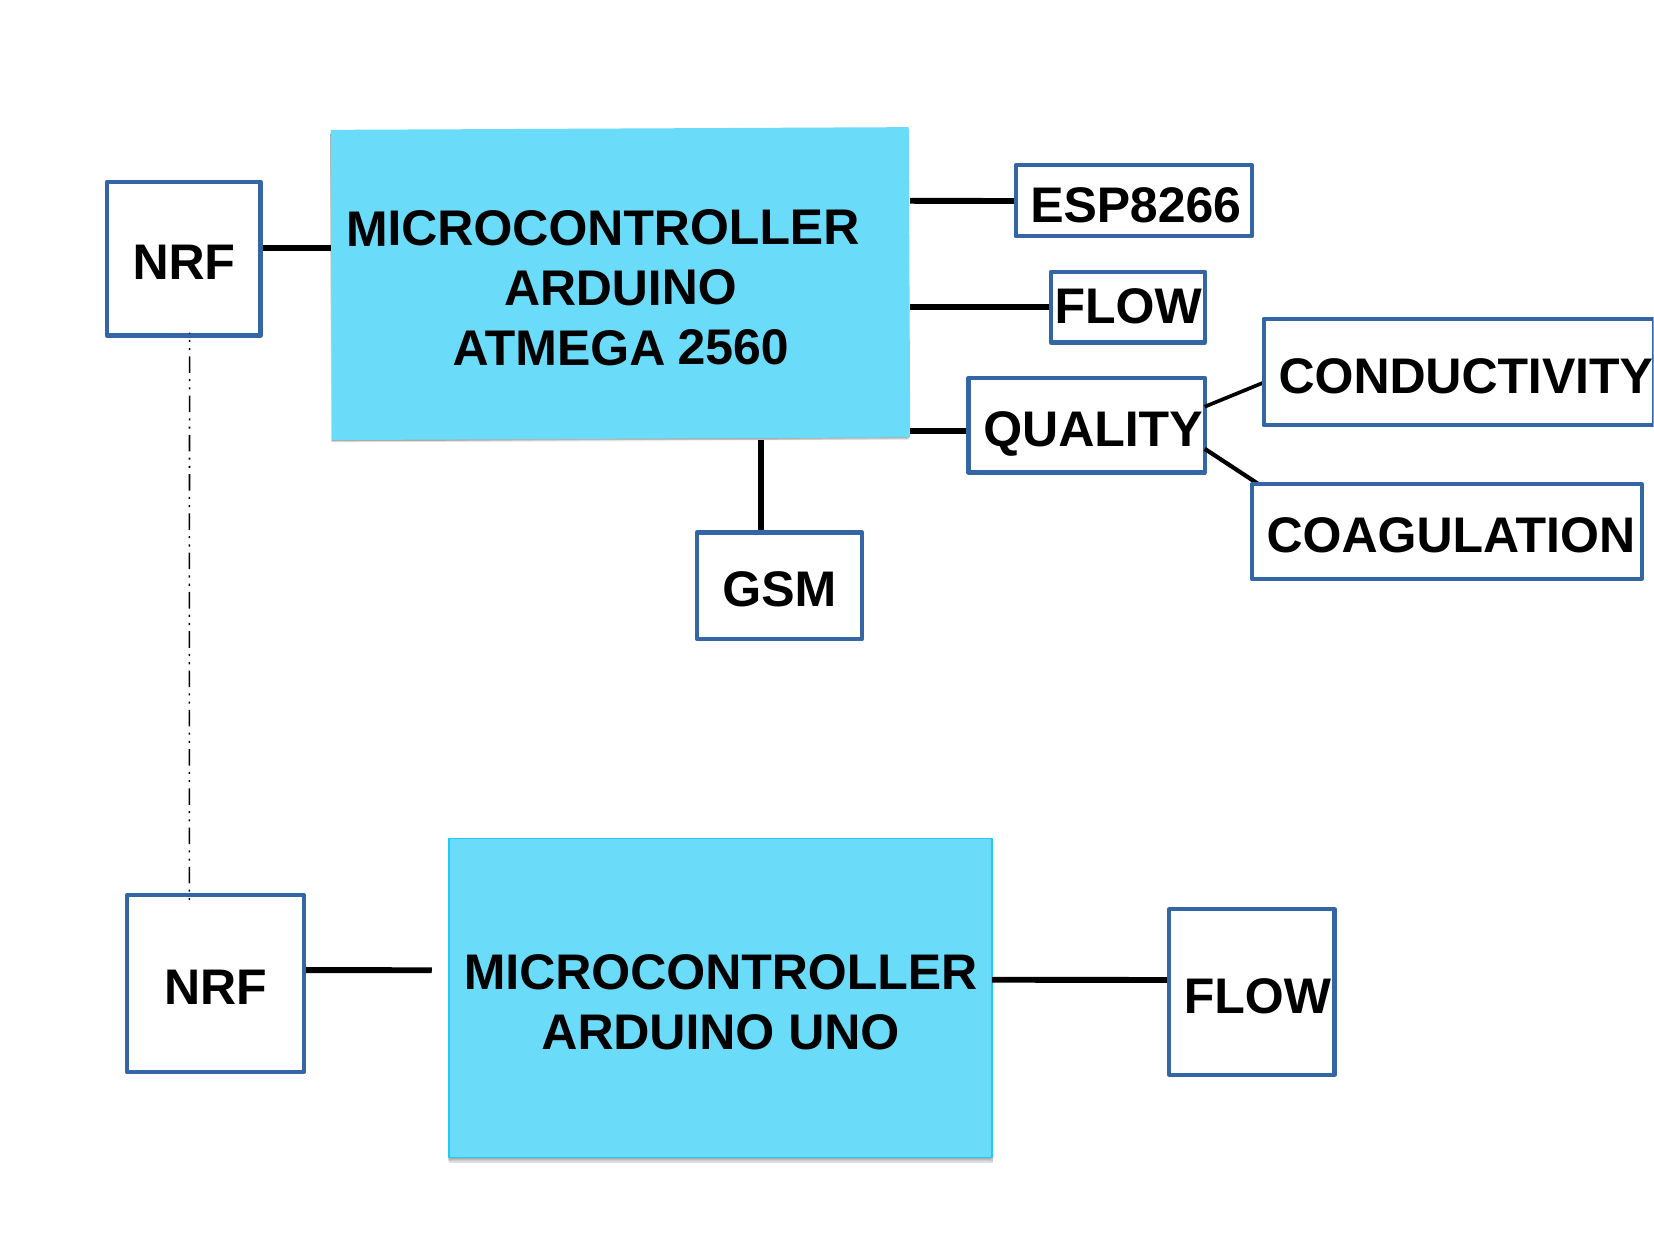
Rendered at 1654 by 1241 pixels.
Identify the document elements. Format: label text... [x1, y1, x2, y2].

text_box FLOW [1169, 909, 1335, 1075]
text_box COAGULATION [1251, 484, 1642, 579]
text_box QUALITY [968, 377, 1205, 473]
text_box MICROCONTROLLER ARDUINO ATMEGA 2560 [330, 127, 911, 441]
text_box GSM [696, 532, 863, 639]
text_box FLOW [1039, 271, 1217, 343]
text_box CONDUCTIVITY [1263, 318, 1654, 426]
text_box ESP8266 [1015, 165, 1252, 237]
text_box NRF [126, 895, 304, 1073]
text_box NRF [106, 181, 261, 336]
text_box MICROCONTROLLER ARDUINO UNO [448, 838, 993, 1158]
